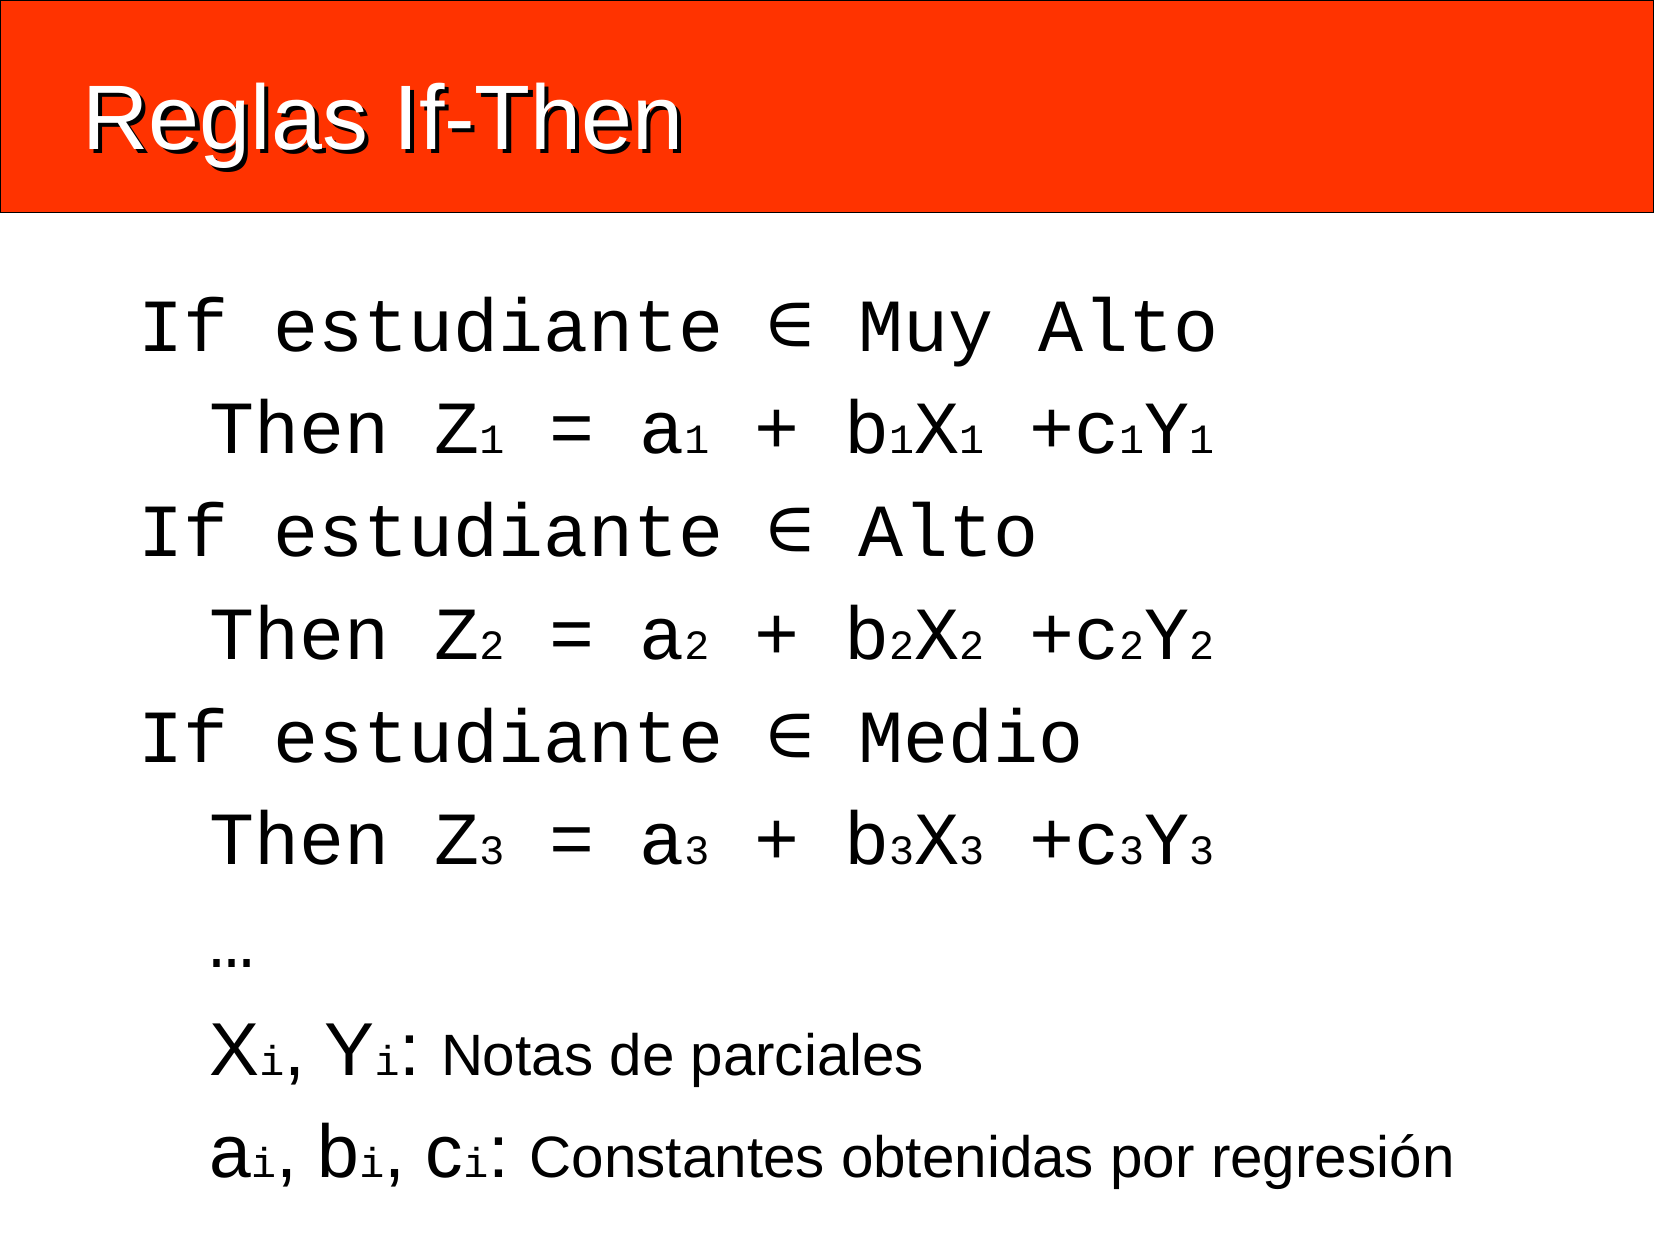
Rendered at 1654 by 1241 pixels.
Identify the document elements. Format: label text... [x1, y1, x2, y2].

title Reglas If-Then [82, 15, 1607, 221]
text_box [0, 0, 1654, 213]
text_box If estudiante ∈ Muy Alto Then Z1 = a1 + b1X1 +c1Y1 If estudiante ∈ Alto Then Z2 = a2 + b2X2 +c2Y2 If estudiante ∈ Medio Then Z3 = a3 + b3X3 +c3Y3 … Xi, Yi: Notas de parciales ai, bi, ci: Constantes obtenidas por regresión [88, 281, 1577, 1241]
